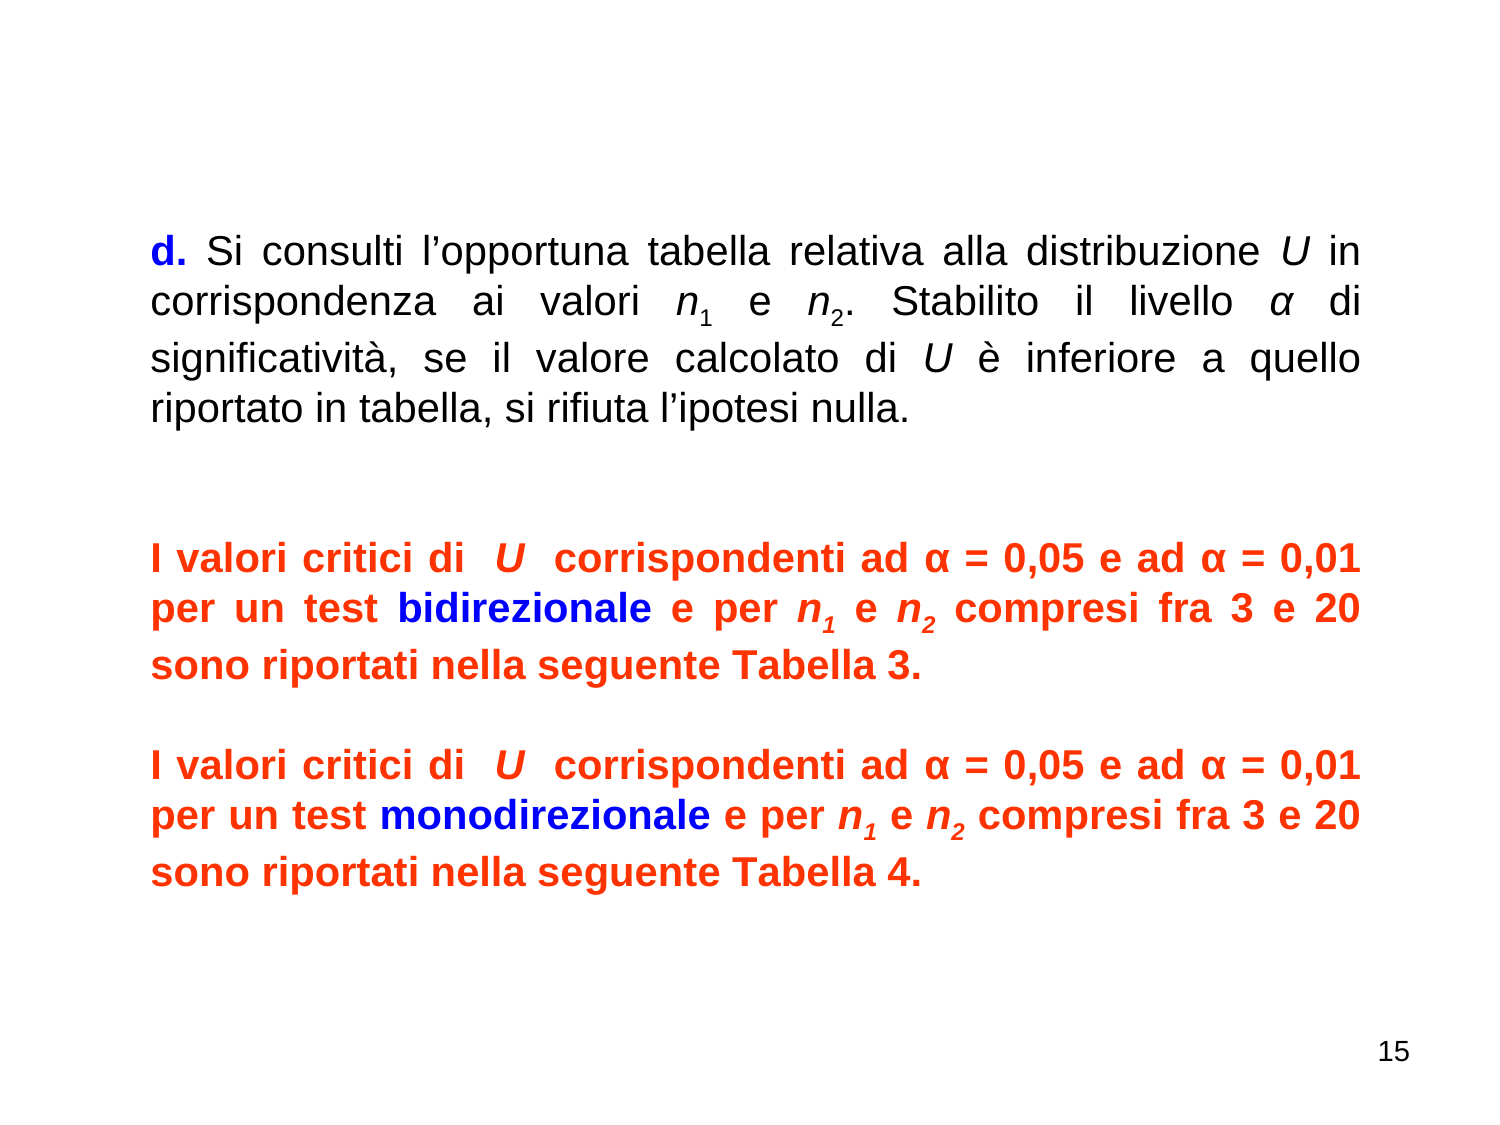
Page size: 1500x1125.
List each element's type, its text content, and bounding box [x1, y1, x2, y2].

text_box d. Si consulti l’opportuna tabella relativa alla distribuzione U in corrispondenza ai valori n1 e n2. Stabilito il livello α di significatività, se il valore calcolato di U è inferiore a quello riportato in tabella, si rifiuta l’ipotesi nulla. I valori critici di U corrispondenti ad α = 0,05 e ad α = 0,01 per un test bidirezionale e per n1 e n2 compresi fra 3 e 20 sono riportati nella seguente Tabella 3. I valori critici di U corrispondenti ad α = 0,05 e ad α = 0,01 per un test monodirezionale e per n1 e n2 compresi fra 3 e 20 sono riportati nella seguente Tabella 4. [135, 216, 1377, 903]
text_box <numero> [1074, 1024, 1426, 1103]
